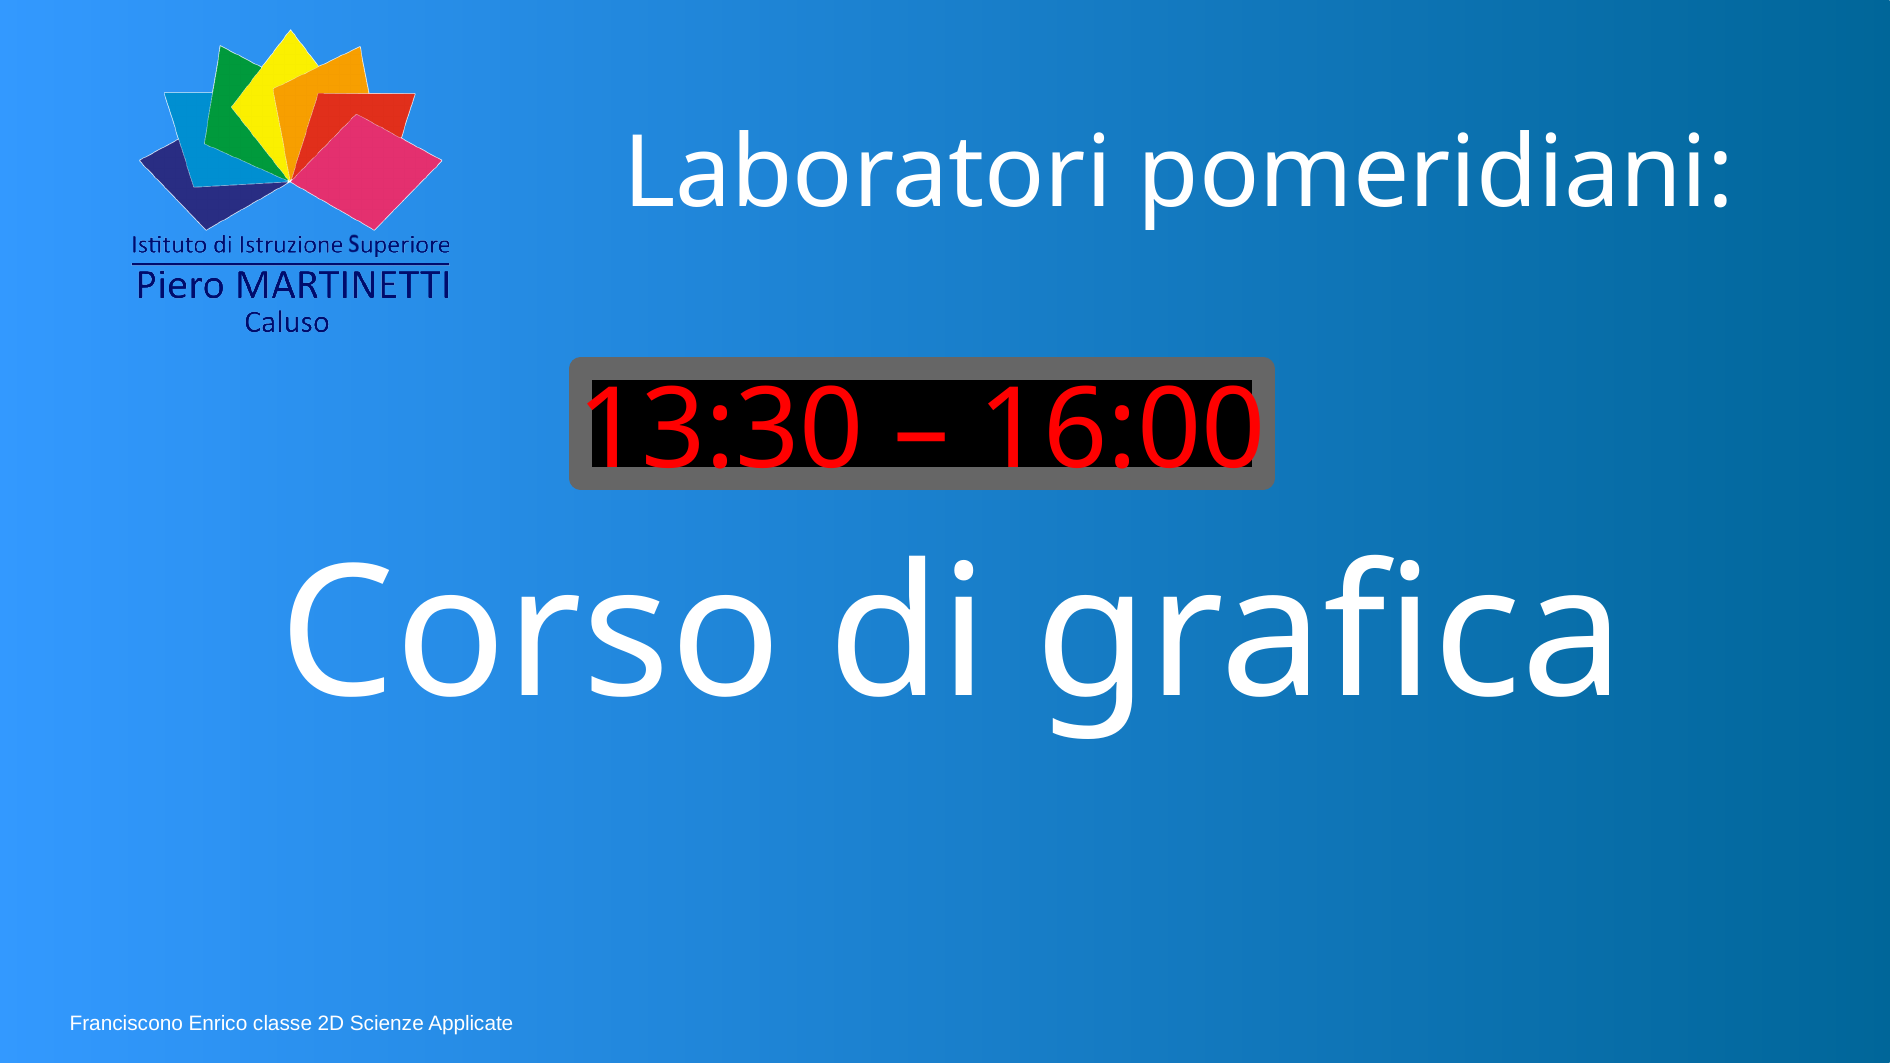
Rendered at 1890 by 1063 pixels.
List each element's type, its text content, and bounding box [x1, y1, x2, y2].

text_box Franciscono Enrico classe 2D Scienze Applicate [54, 1004, 628, 1063]
text_box Corso di grafica [205, 491, 1700, 1042]
text_box Laboratori pomeridiani: [591, 91, 1861, 338]
text_box 13:30 – 16:00 [580, 368, 1264, 479]
picture [0, 23, 591, 355]
